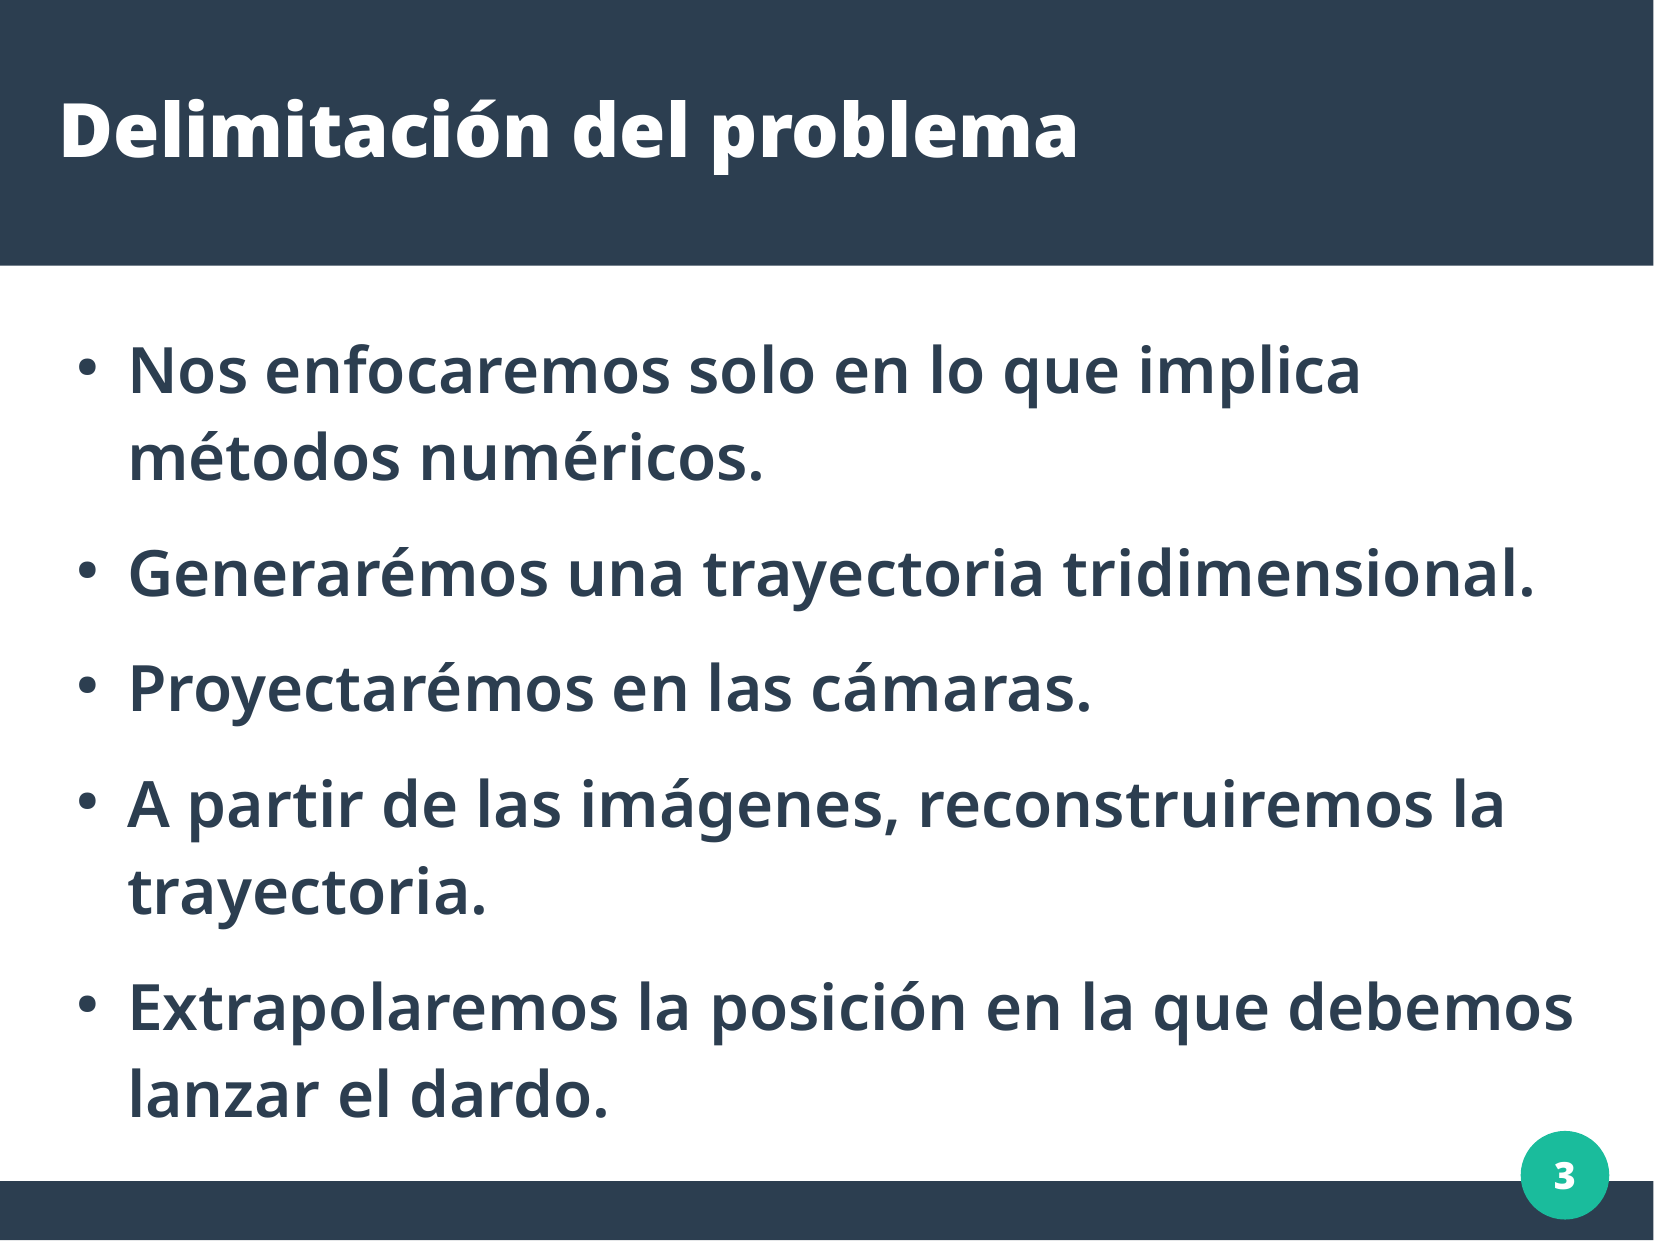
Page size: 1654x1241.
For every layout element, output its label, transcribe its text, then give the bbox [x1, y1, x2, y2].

list Nos enfocaremos solo en lo que implica métodos numéricos. Generarémos una trayectoria tridimensional. Proyectarémos en las cámaras. A partir de las imágenes, reconstruiremos la trayectoria. Extrapolaremos la posición en la que debemos lanzar el dardo. [59, 324, 1595, 1152]
title Delimitación del problema [59, 49, 1595, 207]
